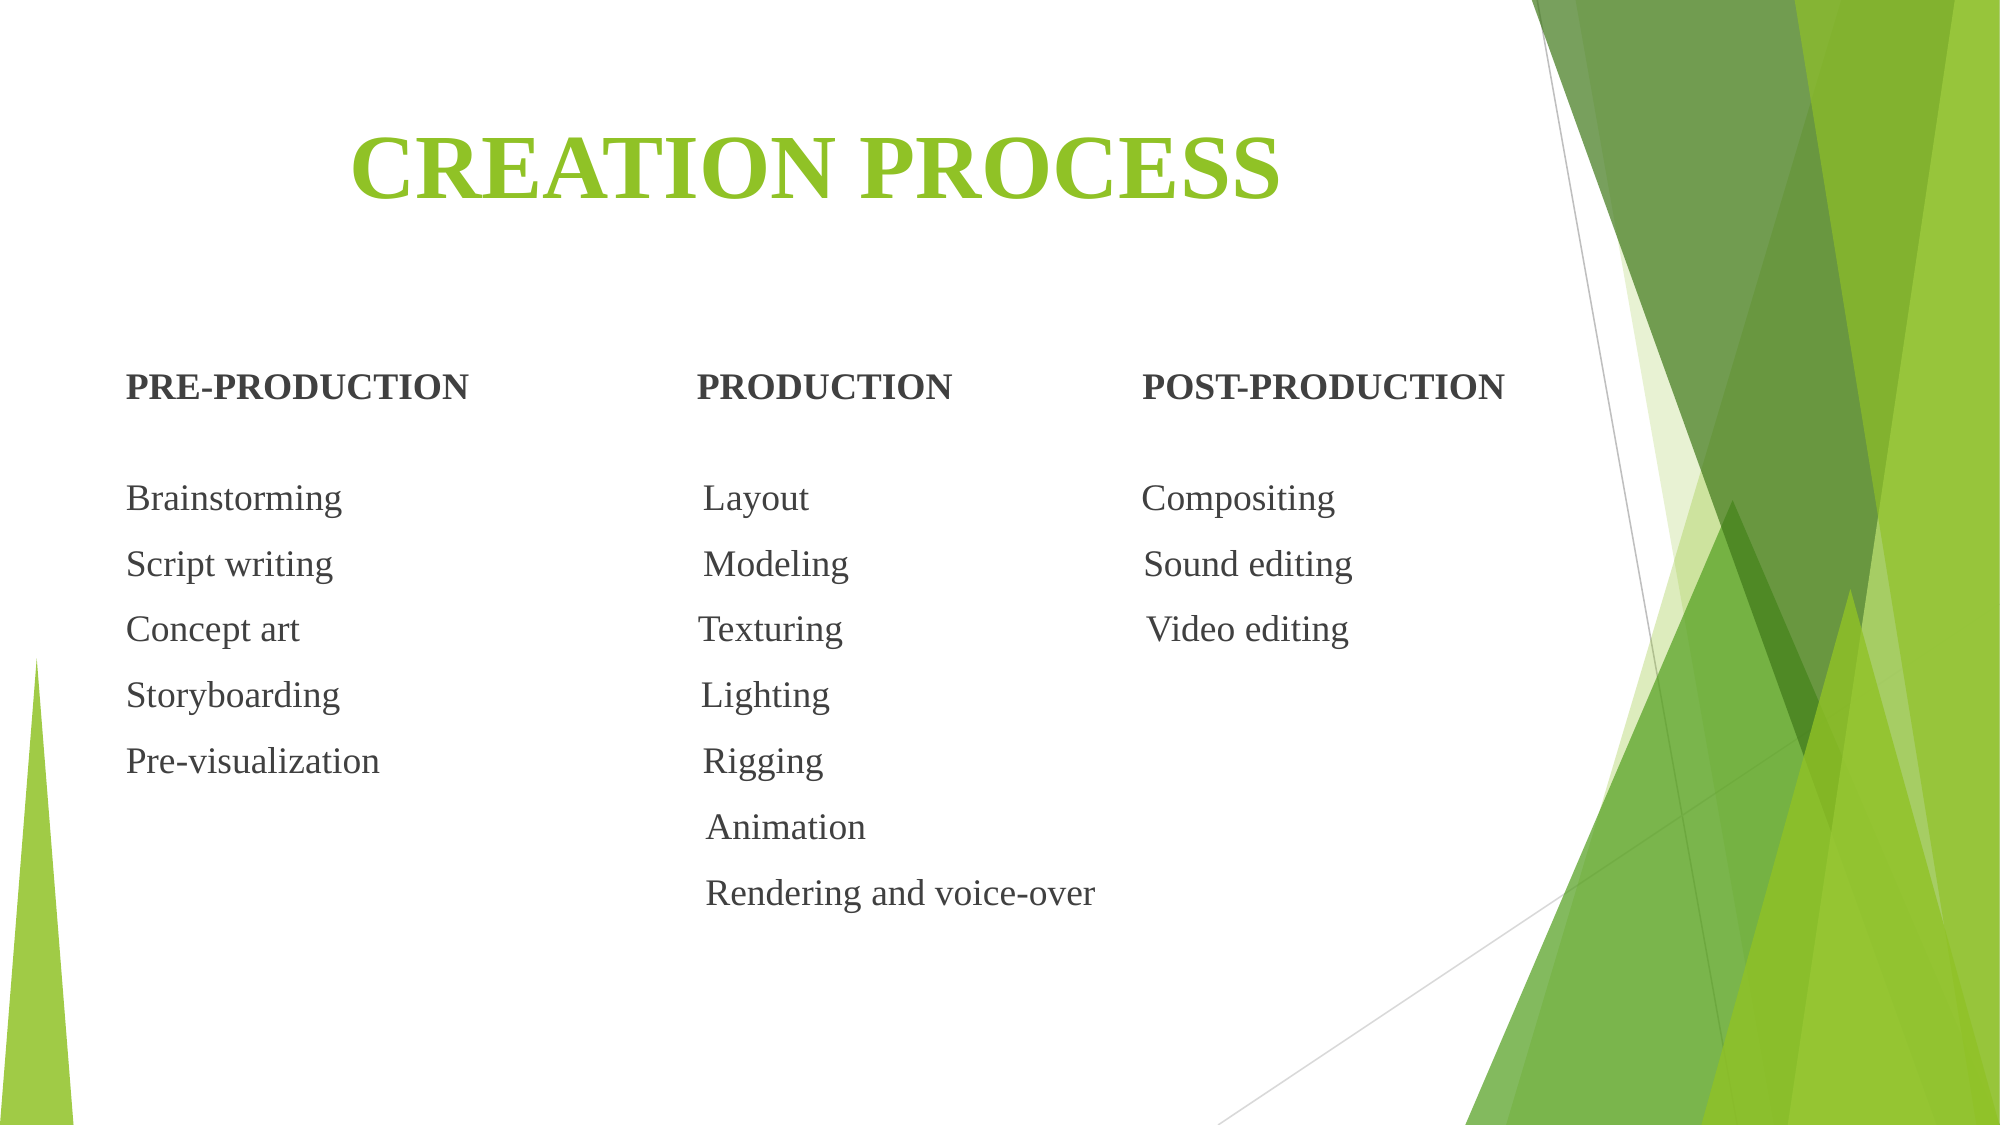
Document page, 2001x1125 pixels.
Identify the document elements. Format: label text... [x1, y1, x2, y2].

list PRE-PRODUCTION PRODUCTION POST-PRODUCTION Brainstorming Layout Compositing Script writing Modeling Sound editing Concept art Texturing Video editing Storyboarding Lighting Pre-visualization Rigging Animation Rendering and voice-over [111, 354, 1522, 992]
title CREATION PROCESS [111, 99, 1522, 317]
